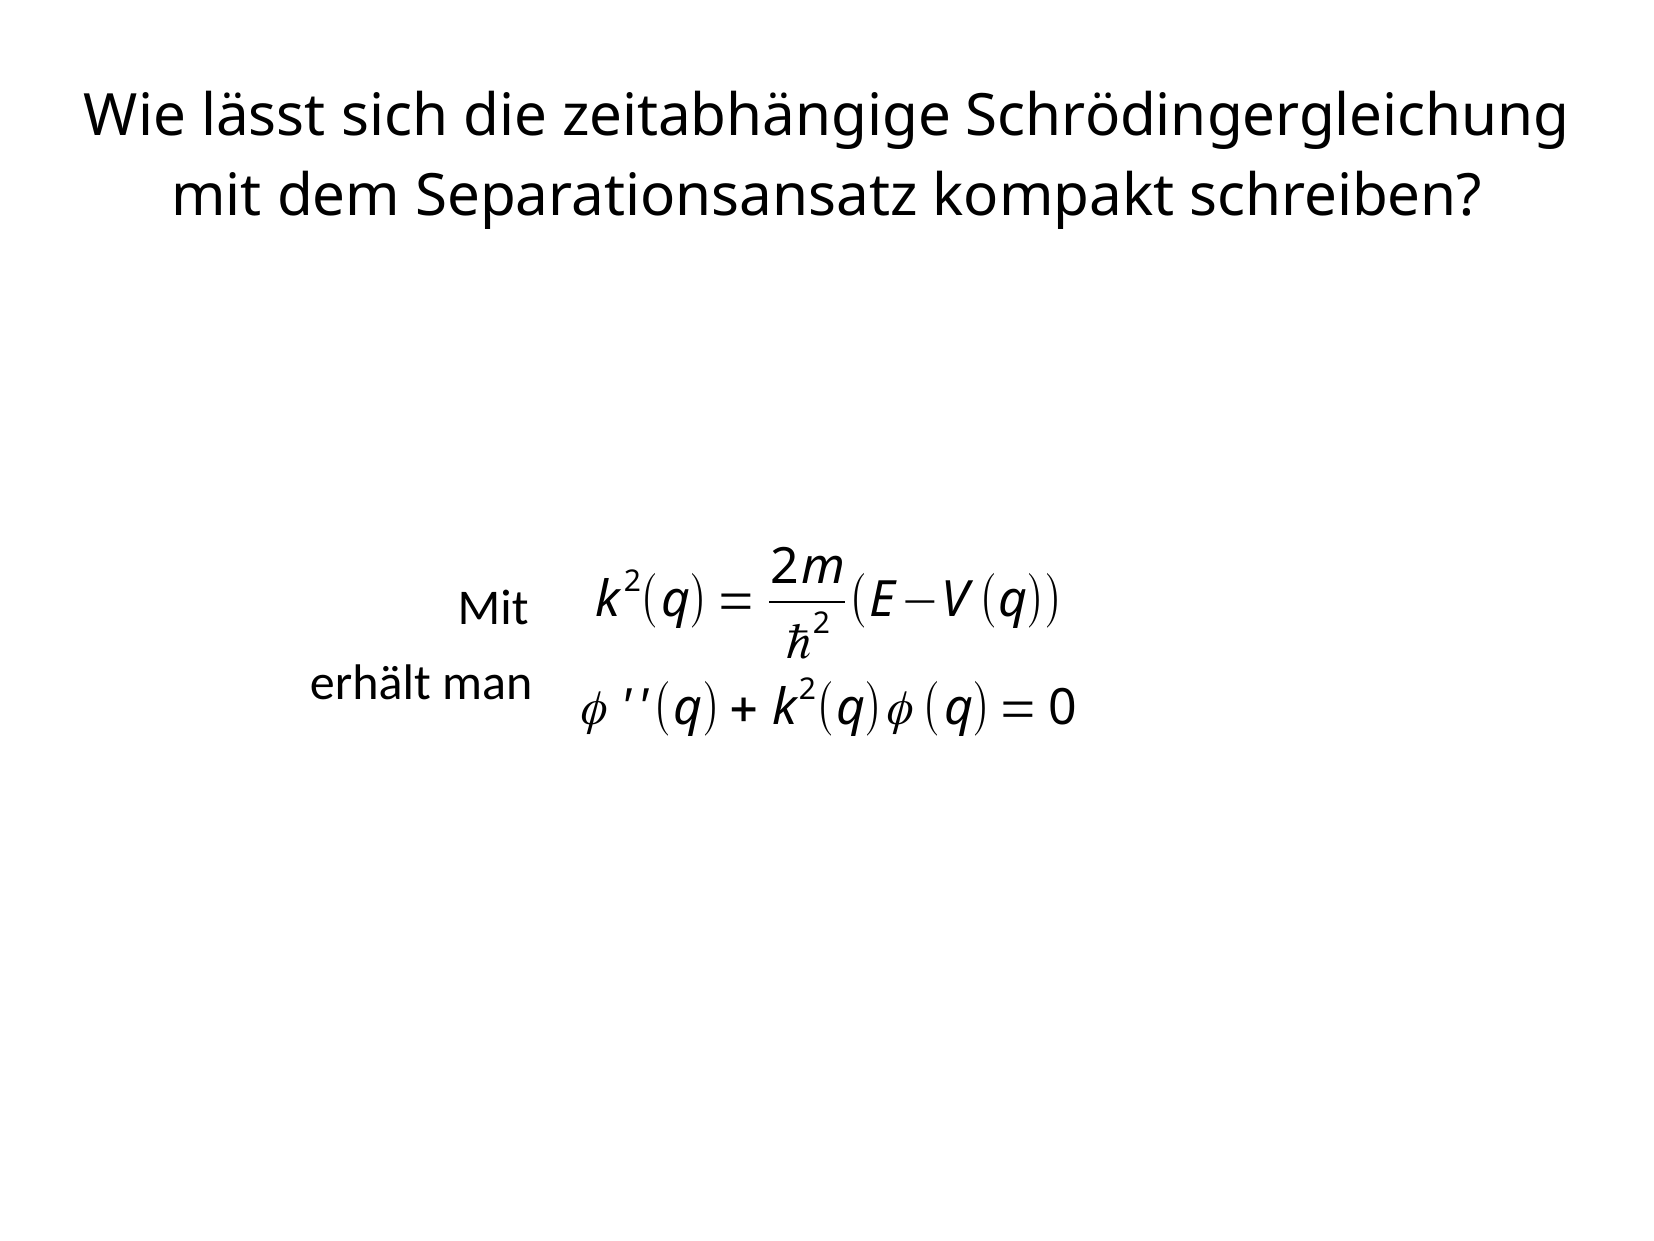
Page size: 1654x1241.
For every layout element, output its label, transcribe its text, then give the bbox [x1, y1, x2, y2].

title Wie lässt sich die zeitabhängige Schrödingergleichung mit dem Separationsansatz kompakt schreiben? [82, 49, 1571, 257]
chart [572, 536, 1082, 739]
subtitle Mit erhält man [82, 290, 1571, 1010]
